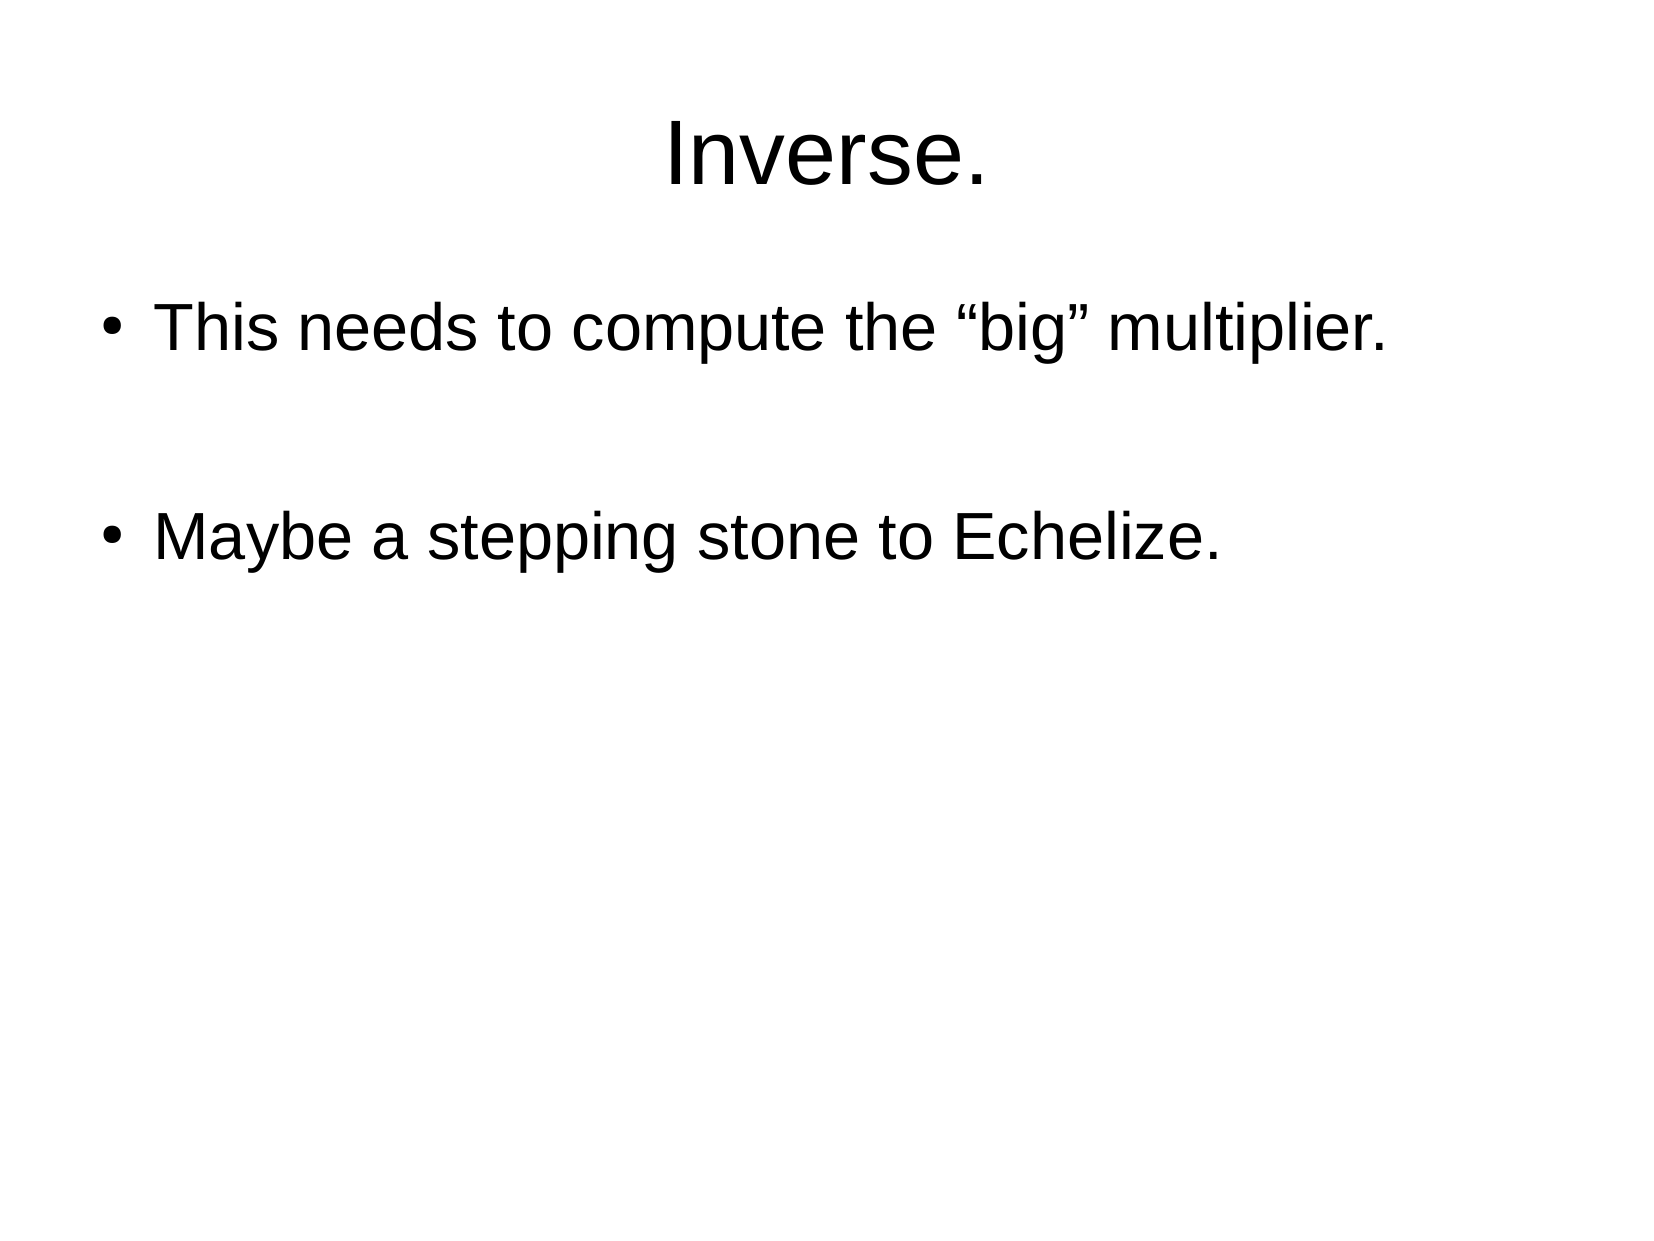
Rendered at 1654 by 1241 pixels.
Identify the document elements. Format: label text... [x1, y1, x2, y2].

title Inverse. [82, 49, 1571, 257]
list This needs to compute the “big” multiplier. Maybe a stepping stone to Echelize. [82, 290, 1571, 1109]
